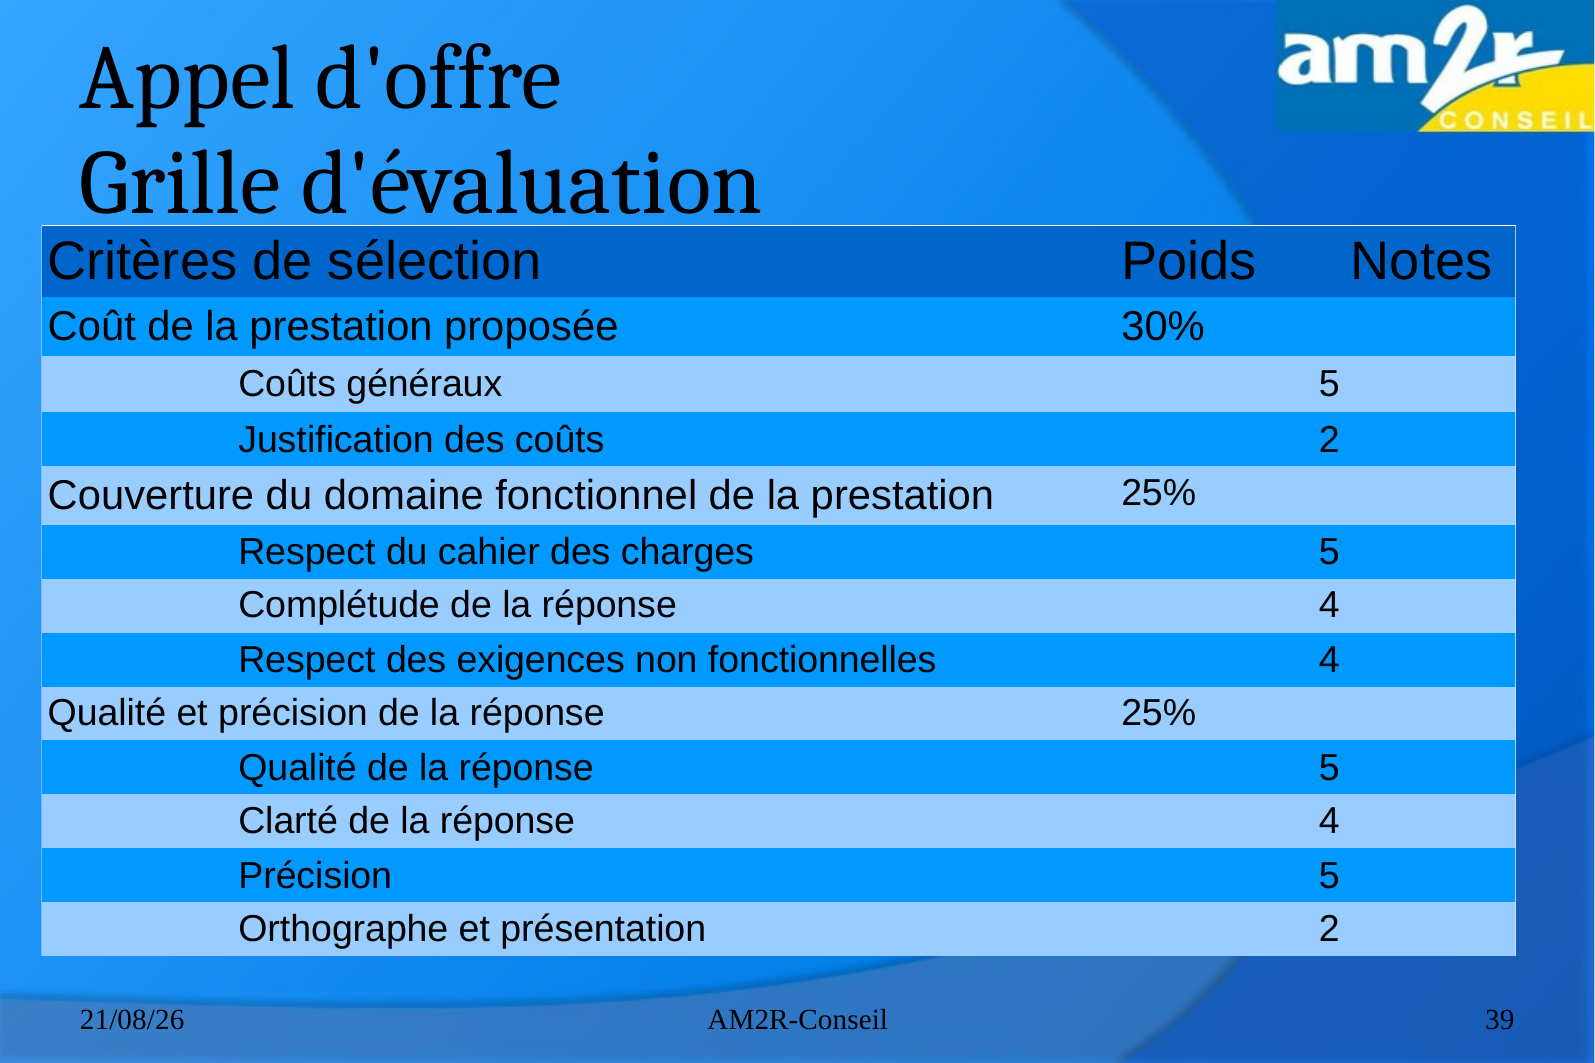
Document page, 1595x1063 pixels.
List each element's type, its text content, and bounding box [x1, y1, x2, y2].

picture [0, 0, 1595, 1063]
title Appel d'offre Grille d'évaluation [79, 24, 1241, 224]
